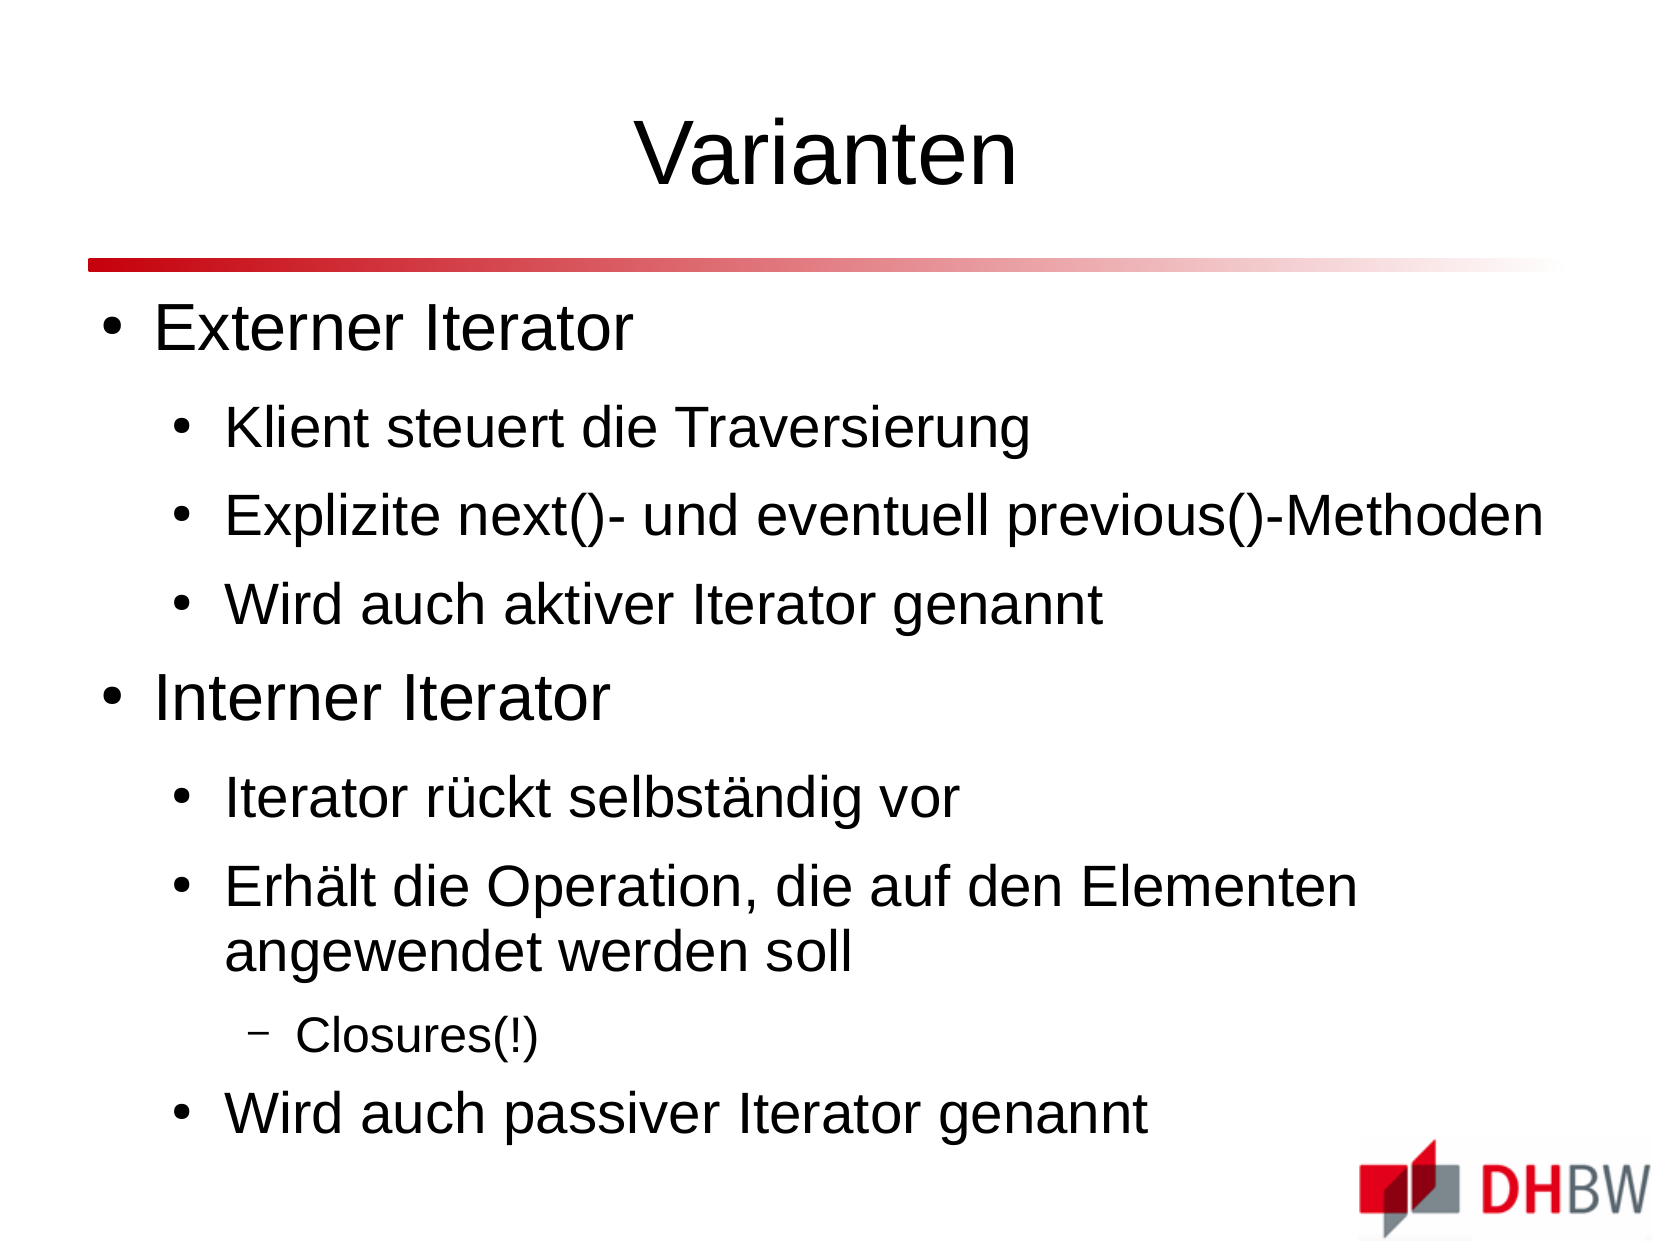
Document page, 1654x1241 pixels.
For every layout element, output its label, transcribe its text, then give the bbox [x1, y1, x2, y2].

picture [1358, 1137, 1652, 1241]
title Varianten [82, 56, 1571, 250]
list Externer Iterator Klient steuert die Traversierung Explizite next()- und eventuell previous()-Methoden Wird auch aktiver Iterator genannt Interner Iterator Iterator rückt selbständig vor Erhält die Operation, die auf den Elementen angewendet werden soll Closures(!) Wird auch passiver Iterator genannt [82, 290, 1571, 1144]
